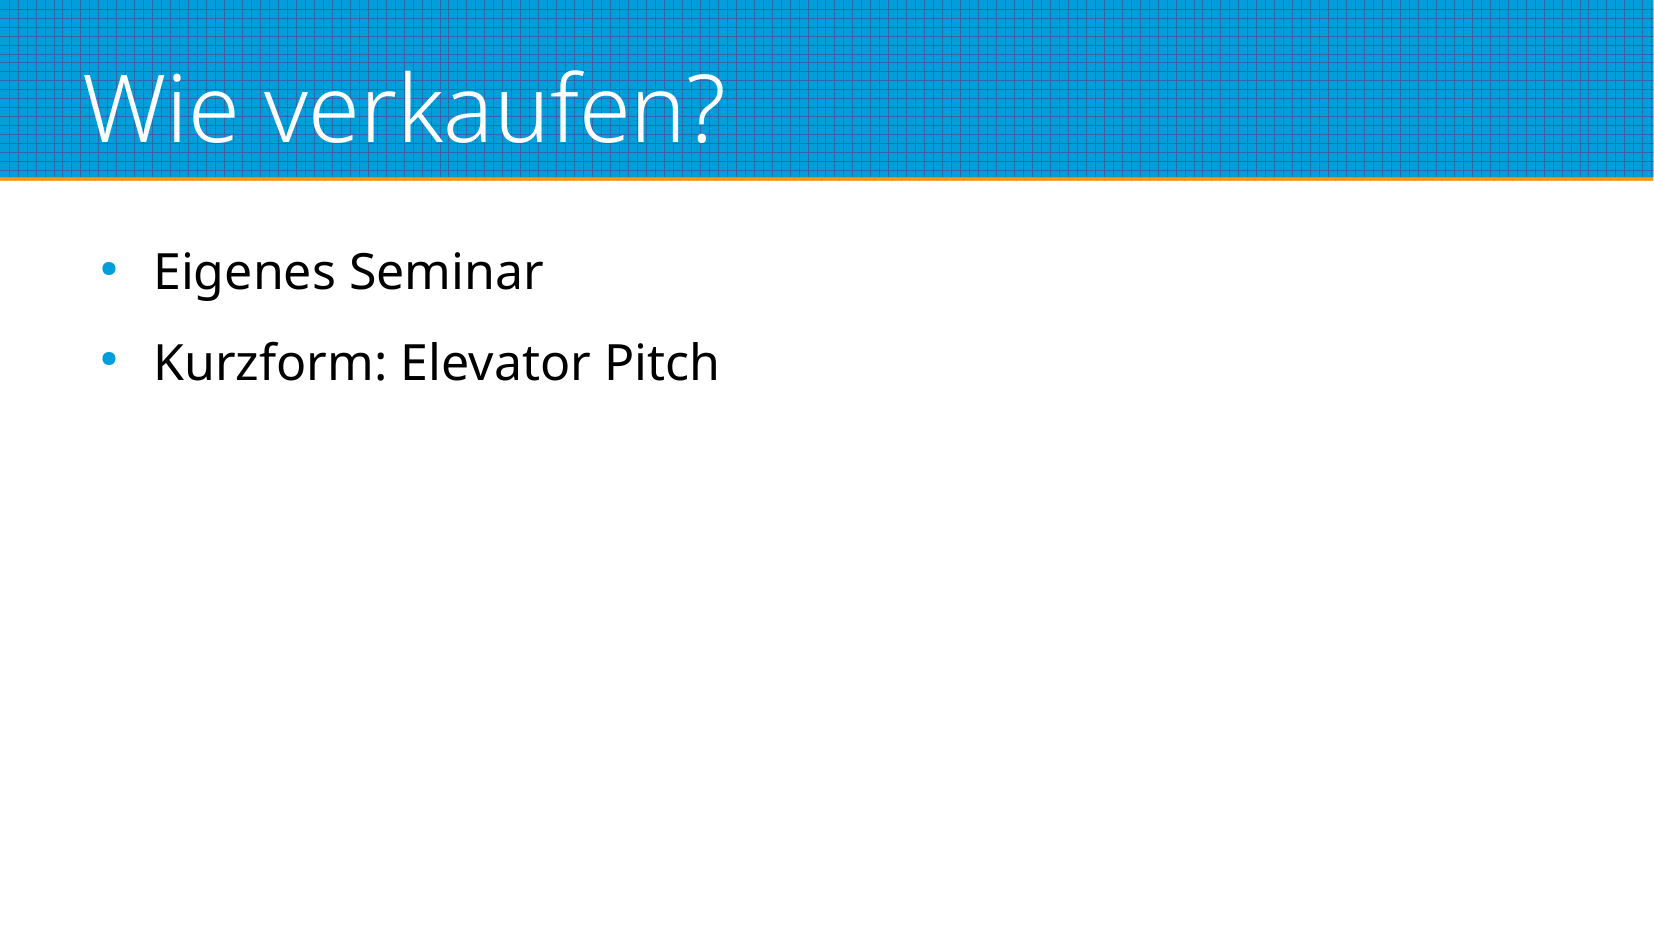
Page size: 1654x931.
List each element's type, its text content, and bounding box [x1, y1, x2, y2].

title Wie verkaufen? [82, 14, 1571, 171]
list Eigenes Seminar Kurzform: Elevator Pitch [82, 236, 1563, 811]
